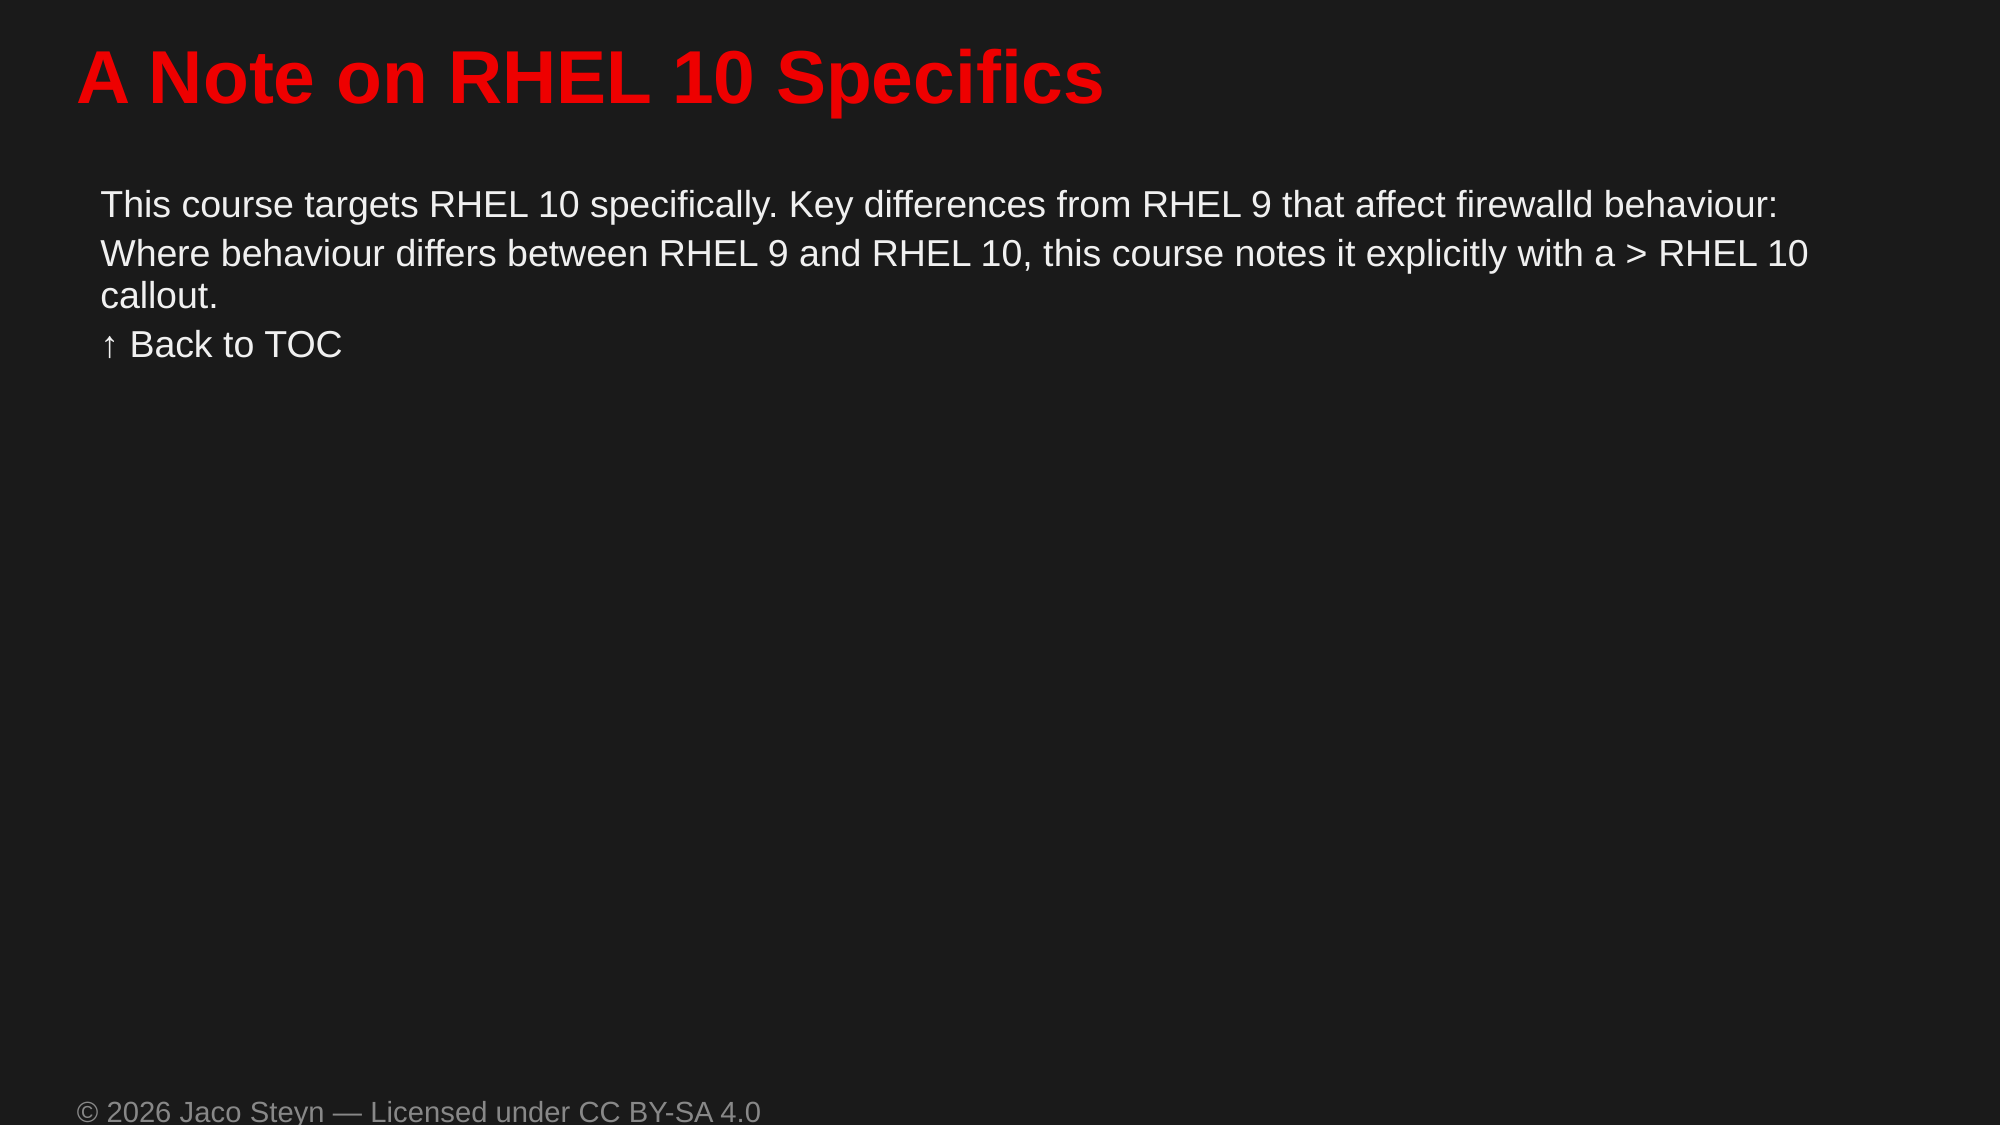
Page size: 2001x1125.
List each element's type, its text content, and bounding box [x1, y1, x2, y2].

text_box © 2026 Jaco Steyn — Licensed under CC BY-SA 4.0 [59, 1083, 1942, 1120]
text_box A Note on RHEL 10 Specifics [59, 23, 1942, 154]
text_box This course targets RHEL 10 specifically. Key differences from RHEL 9 that affect firewalld behaviour: Where behaviour differs between RHEL 9 and RHEL 10, this course notes it explicitly with a > RHEL 10 callout. ↑ Back to TOC [59, 171, 1942, 1083]
